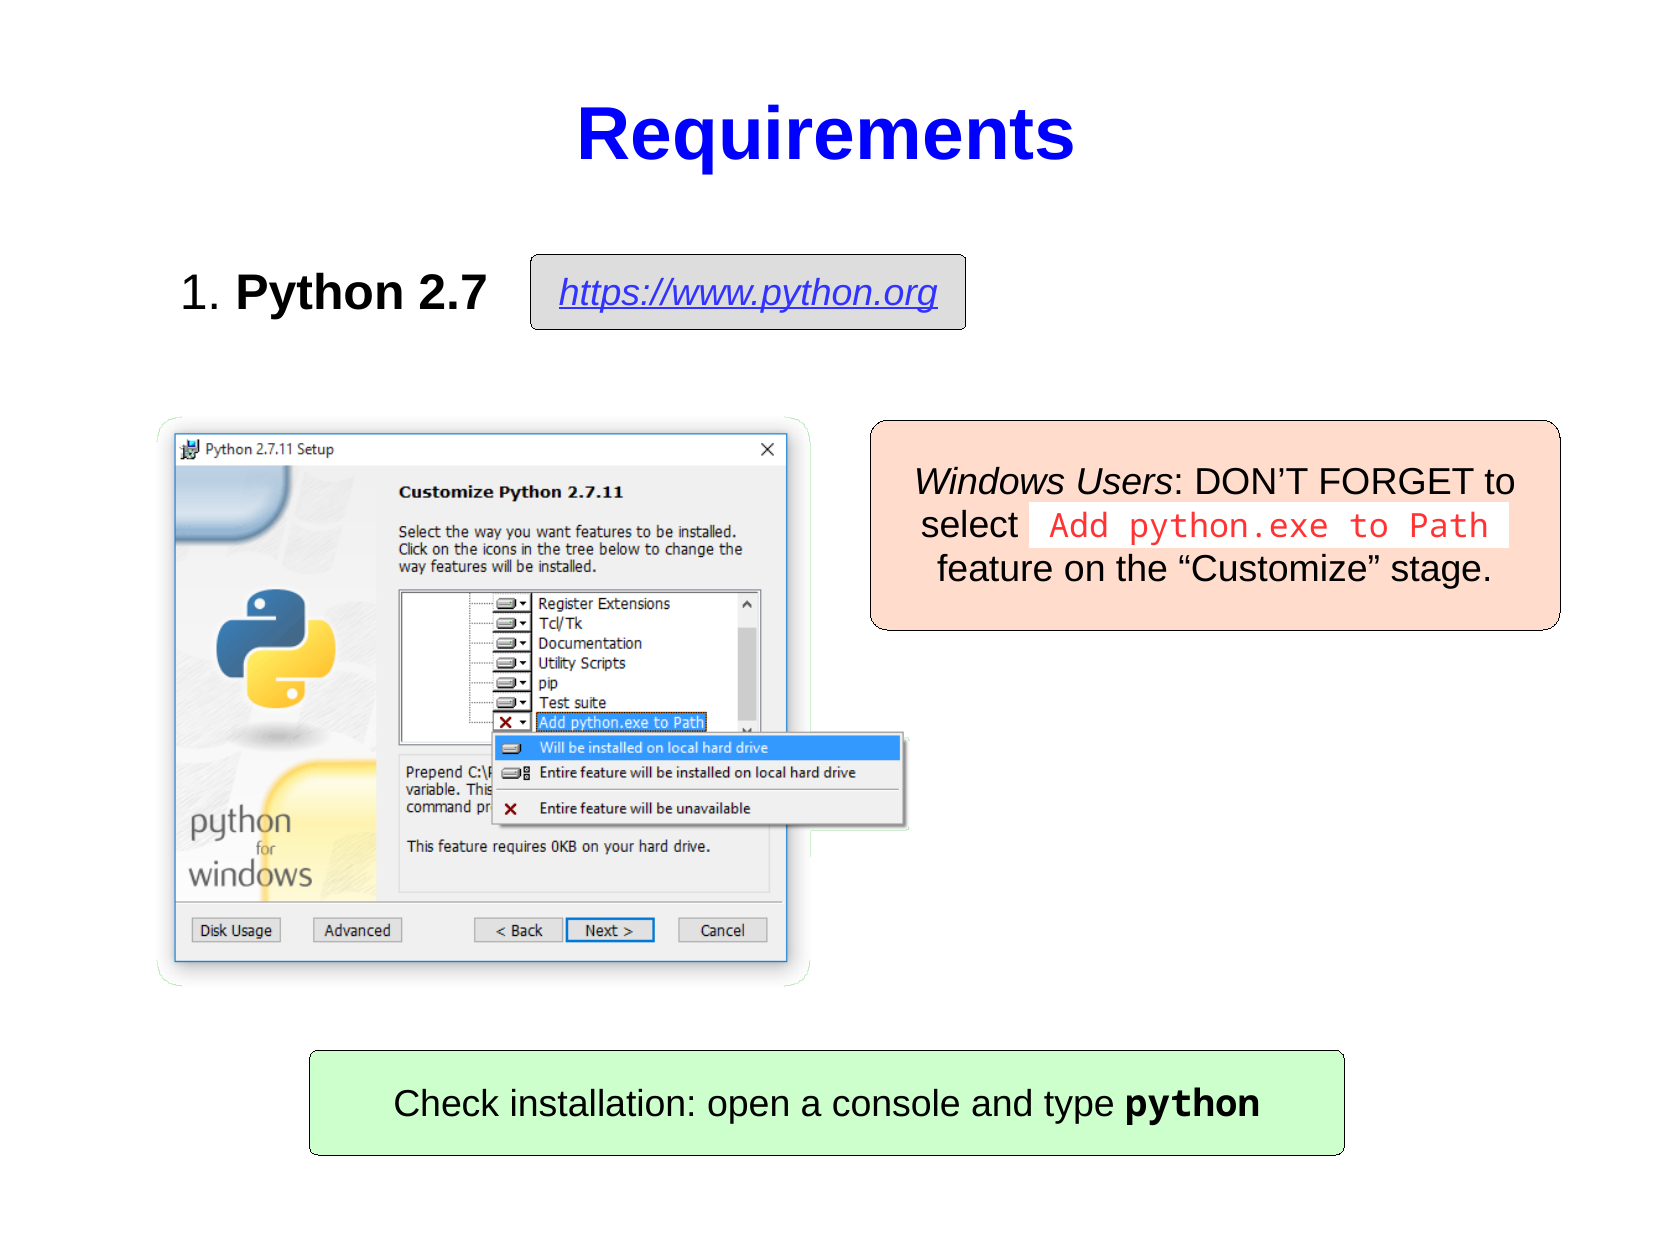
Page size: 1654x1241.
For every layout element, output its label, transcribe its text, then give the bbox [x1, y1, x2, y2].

title Requirements [82, 30, 1571, 238]
text_box 1. Python 2.7 [165, 239, 511, 345]
text_box Check installation: open a console and type python [309, 1050, 1345, 1156]
text_box Windows Users: DON’T FORGET to select Add python.exe to Path feature on the “Customize” stage. [870, 420, 1561, 631]
text_box https://www.python.org [530, 254, 966, 330]
picture [156, 416, 910, 987]
